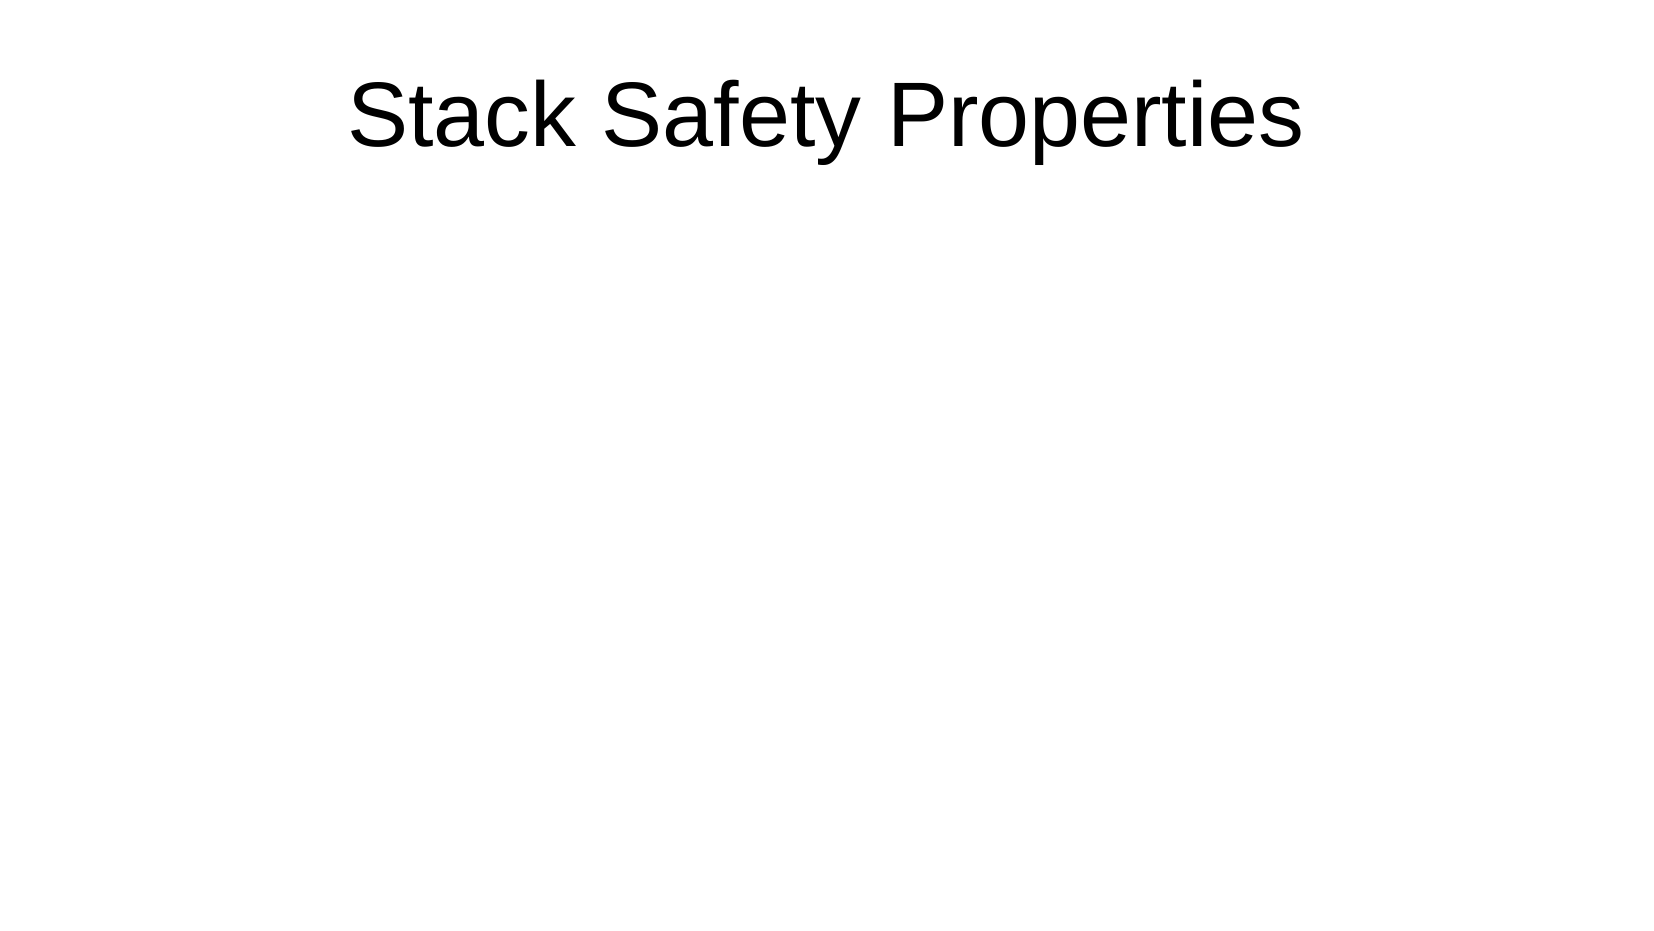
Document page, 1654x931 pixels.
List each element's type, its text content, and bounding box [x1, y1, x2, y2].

title Stack Safety Properties [82, 37, 1571, 193]
